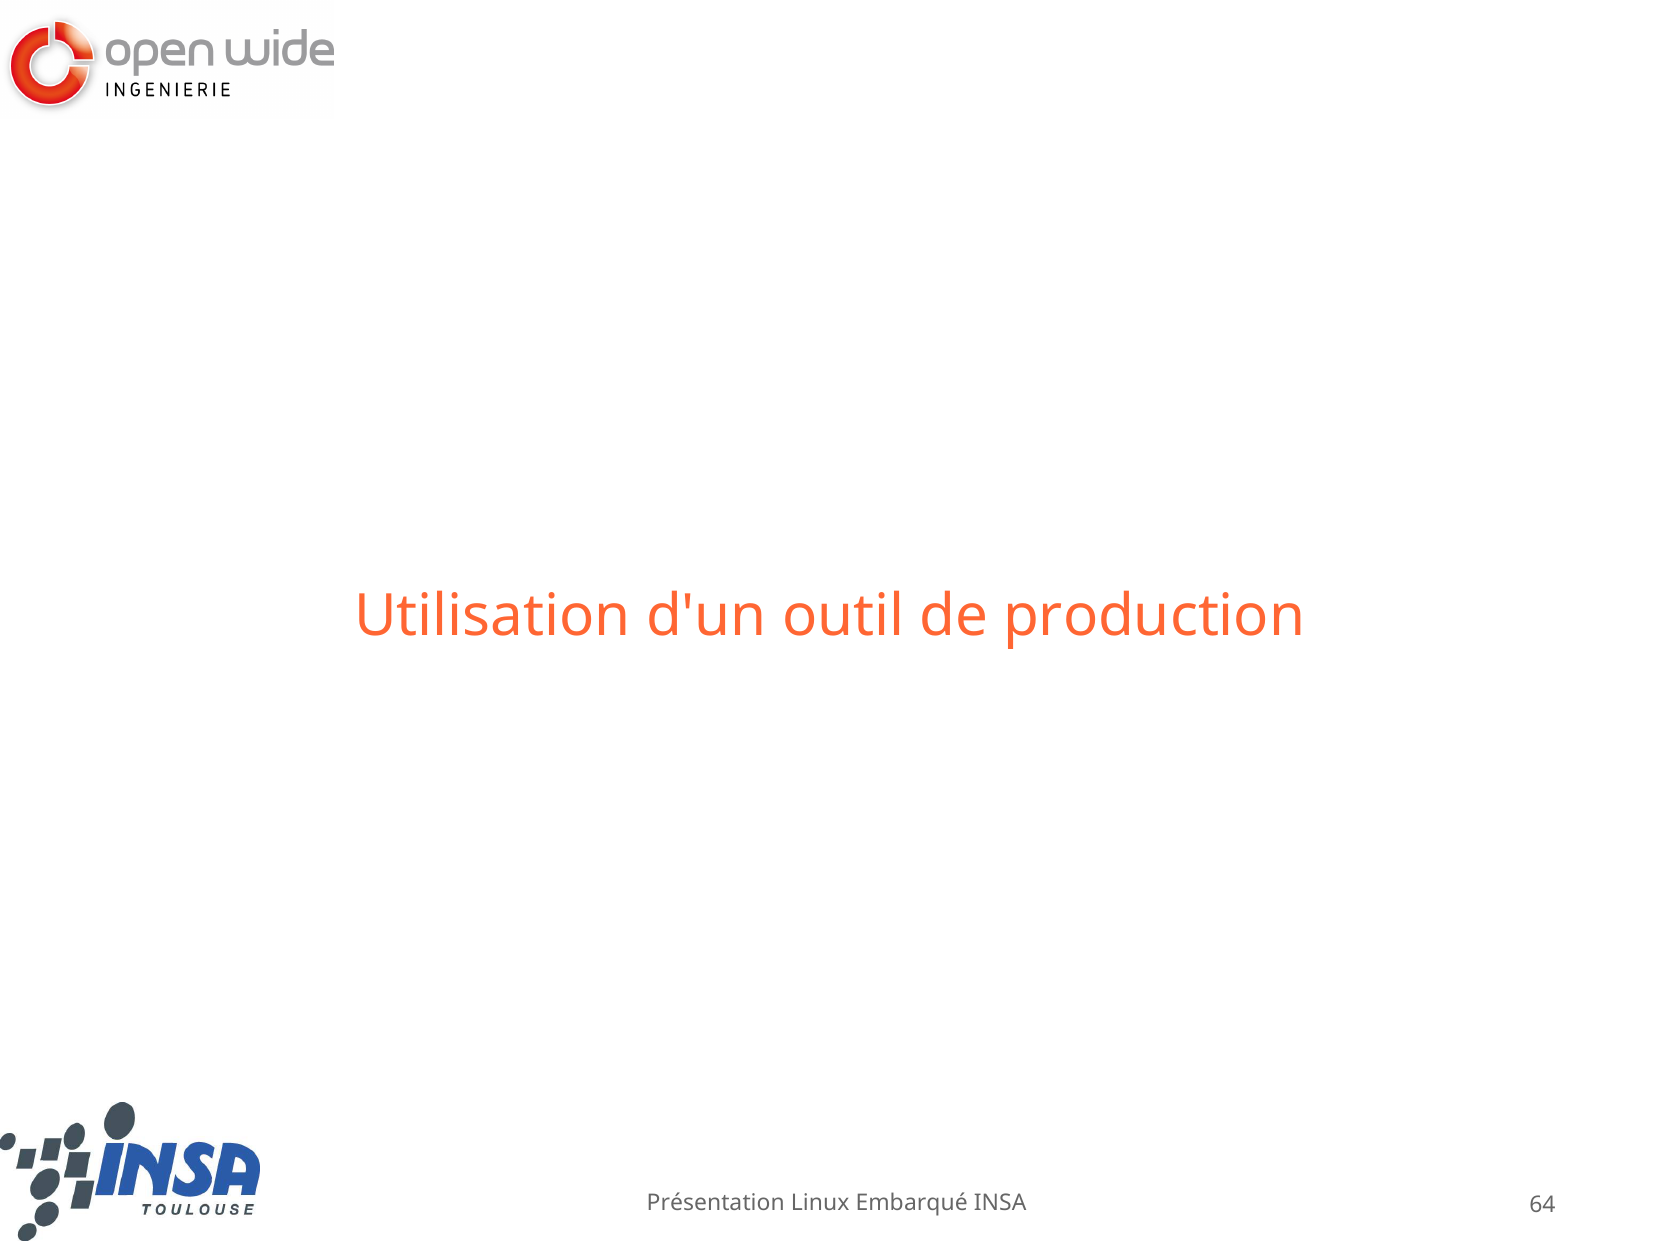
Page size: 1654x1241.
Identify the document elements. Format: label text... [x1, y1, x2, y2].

picture [0, 0, 334, 119]
picture [0, 1102, 260, 1241]
subtitle Utilisation d'un outil de production [350, 195, 1309, 1031]
